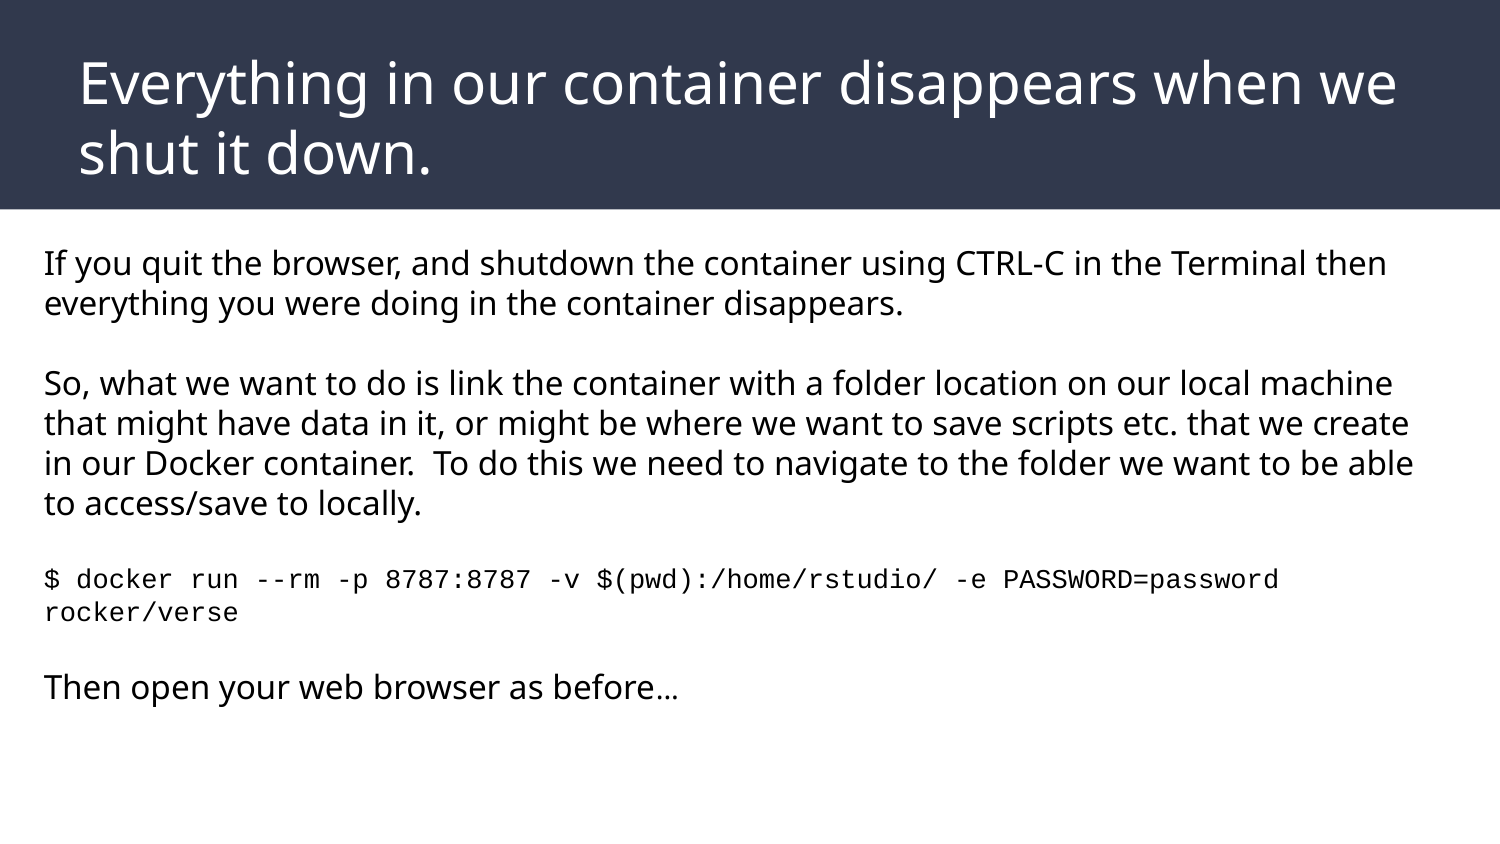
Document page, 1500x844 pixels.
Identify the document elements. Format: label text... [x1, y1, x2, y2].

text_box If you quit the browser, and shutdown the container using CTRL-C in the Terminal then everything you were doing in the container disappears. So, what we want to do is link the container with a folder location on our local machine that might have data in it, or might be where we want to save scripts etc. that we create in our Docker container. To do this we need to navigate to the folder we want to be able to access/save to locally. $ docker run --rm -p 8787:8787 -v $(pwd):/home/rstudio/ -e PASSWORD=password rocker/verse Then open your web browser as before... [28, 227, 1461, 819]
title Everything in our container disappears when we shut it down. [63, 31, 1461, 134]
